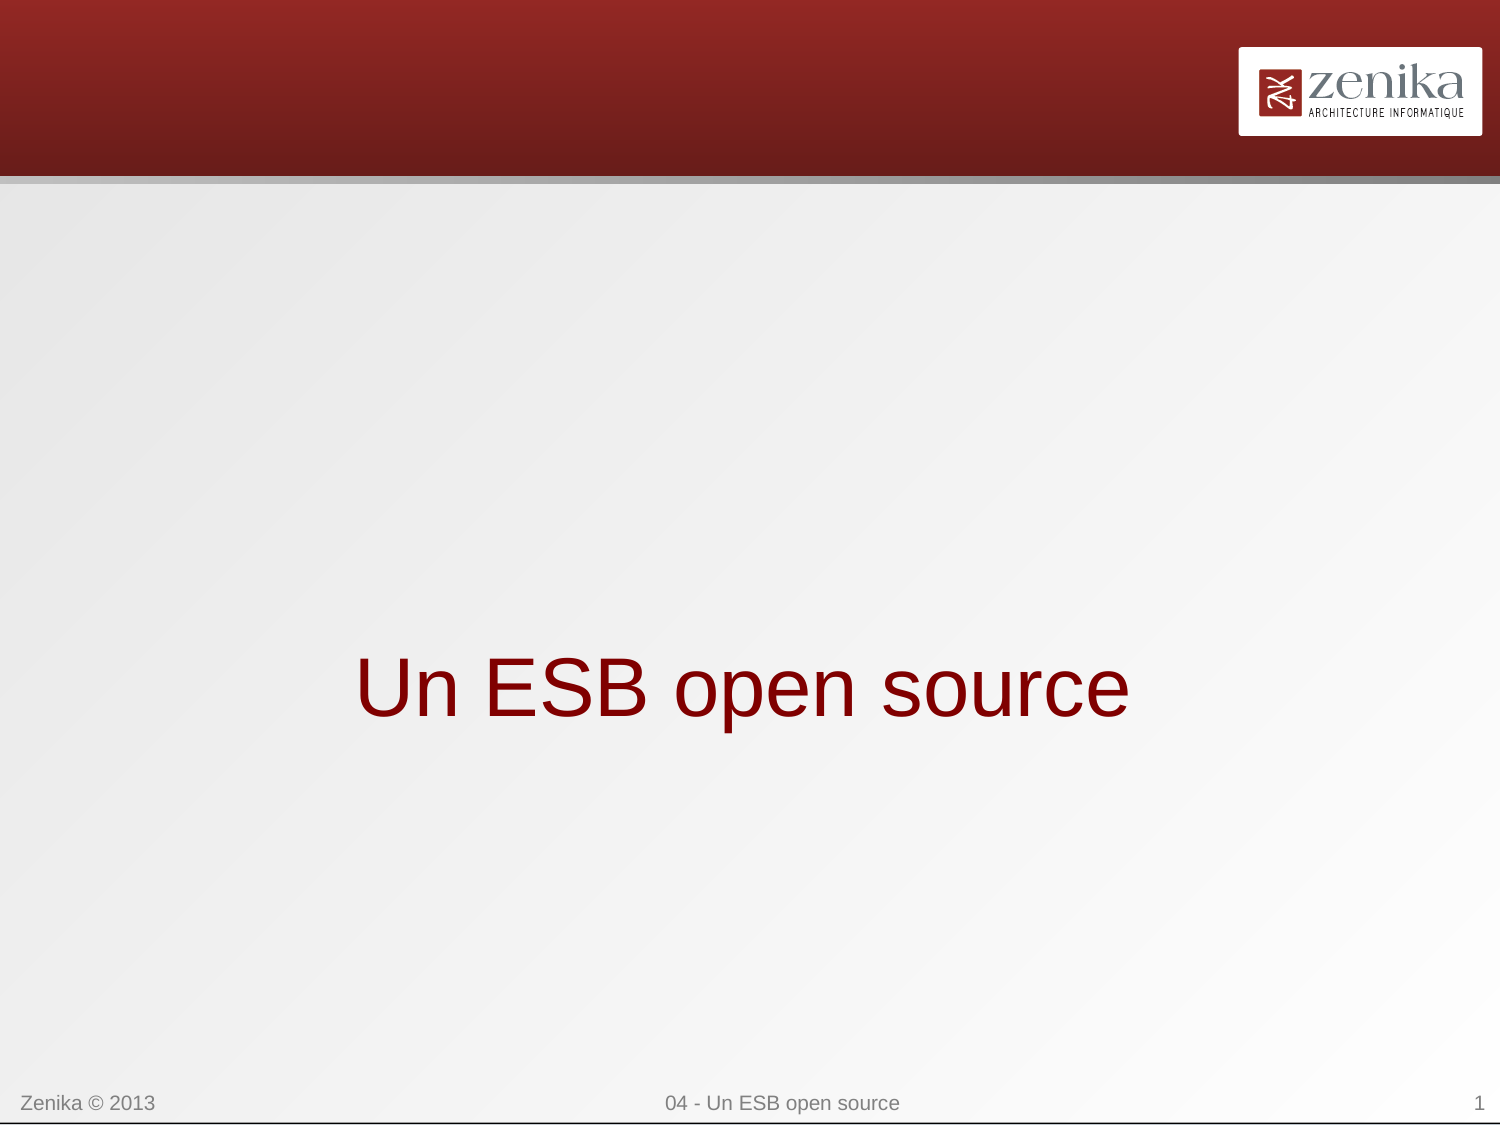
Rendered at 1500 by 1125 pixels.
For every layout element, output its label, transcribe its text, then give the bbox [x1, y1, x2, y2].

subtitle Un ESB open source [50, 249, 1435, 1079]
picture [1257, 58, 1464, 125]
